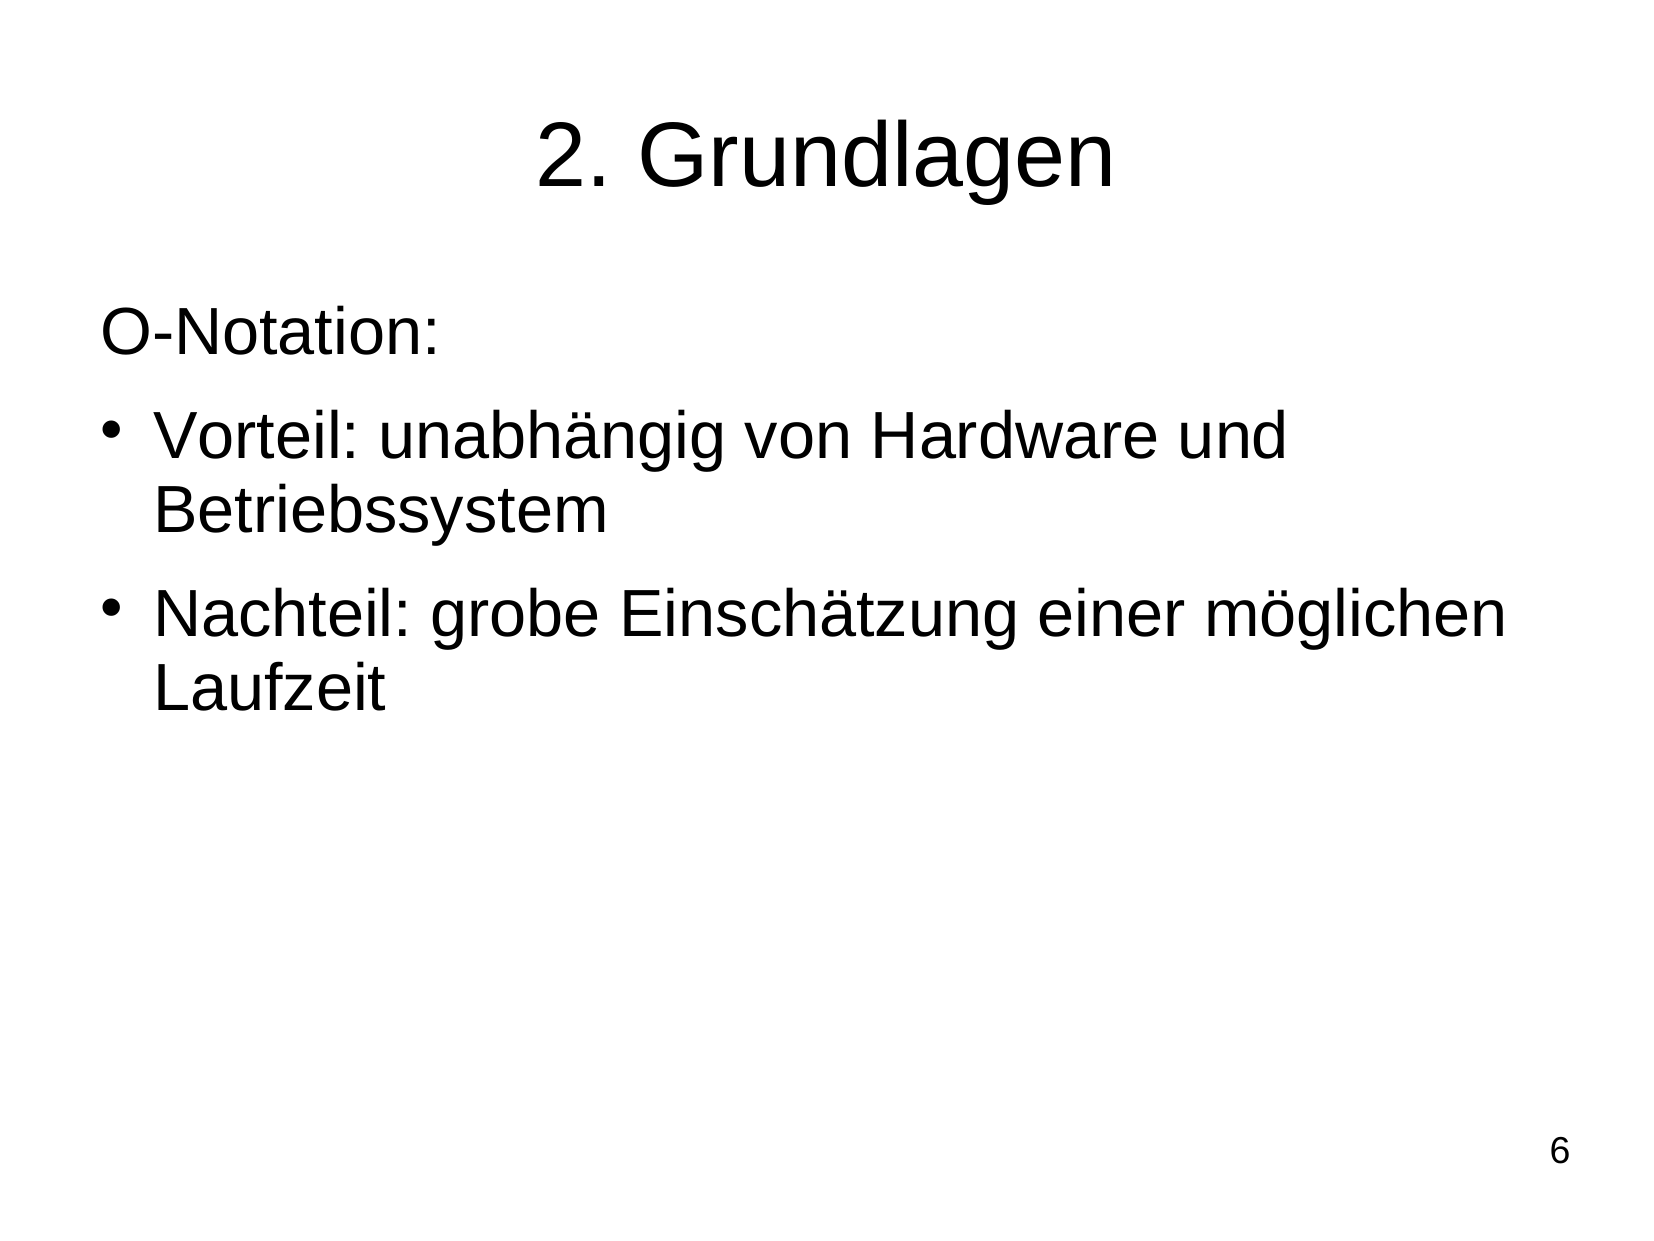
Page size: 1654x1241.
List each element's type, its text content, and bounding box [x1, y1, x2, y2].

list O-Notation: Vorteil: unabhängig von Hardware und Betriebssystem Nachteil: grobe Einschätzung einer möglichen Laufzeit [82, 290, 1571, 1109]
title 2. Grundlagen [82, 49, 1571, 257]
